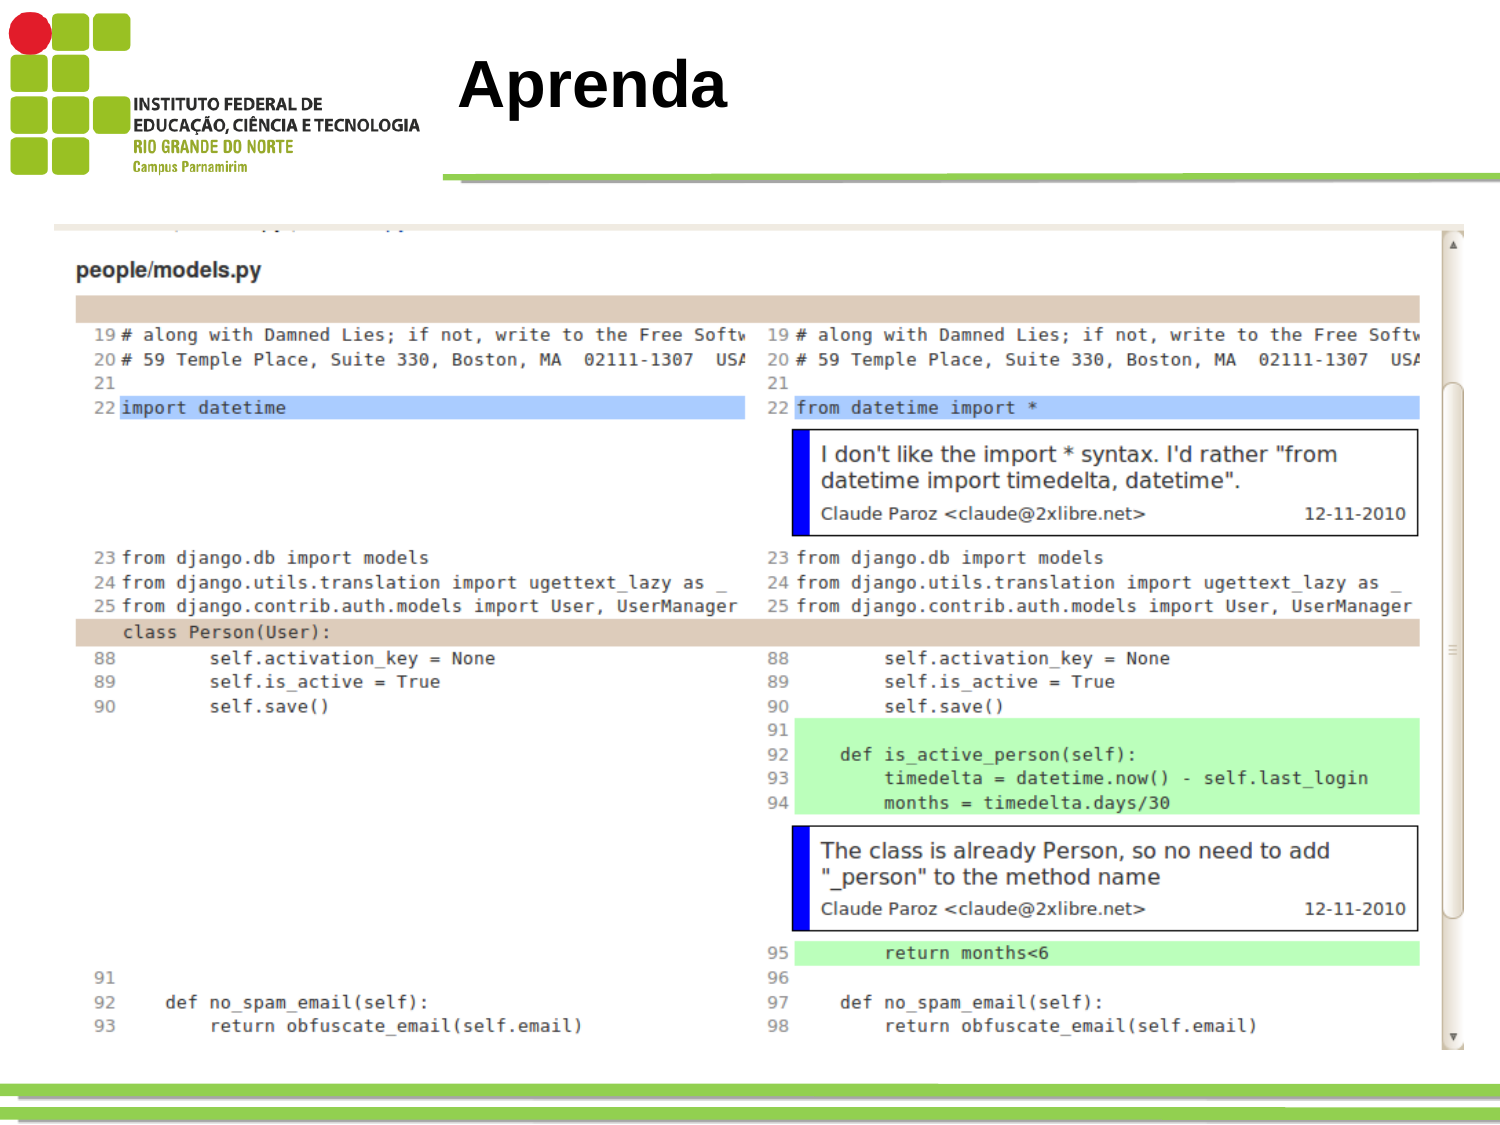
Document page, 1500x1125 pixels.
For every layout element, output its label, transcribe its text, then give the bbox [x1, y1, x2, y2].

picture [54, 224, 1464, 1050]
title Aprenda [442, 0, 1499, 170]
picture [5, 2, 430, 182]
